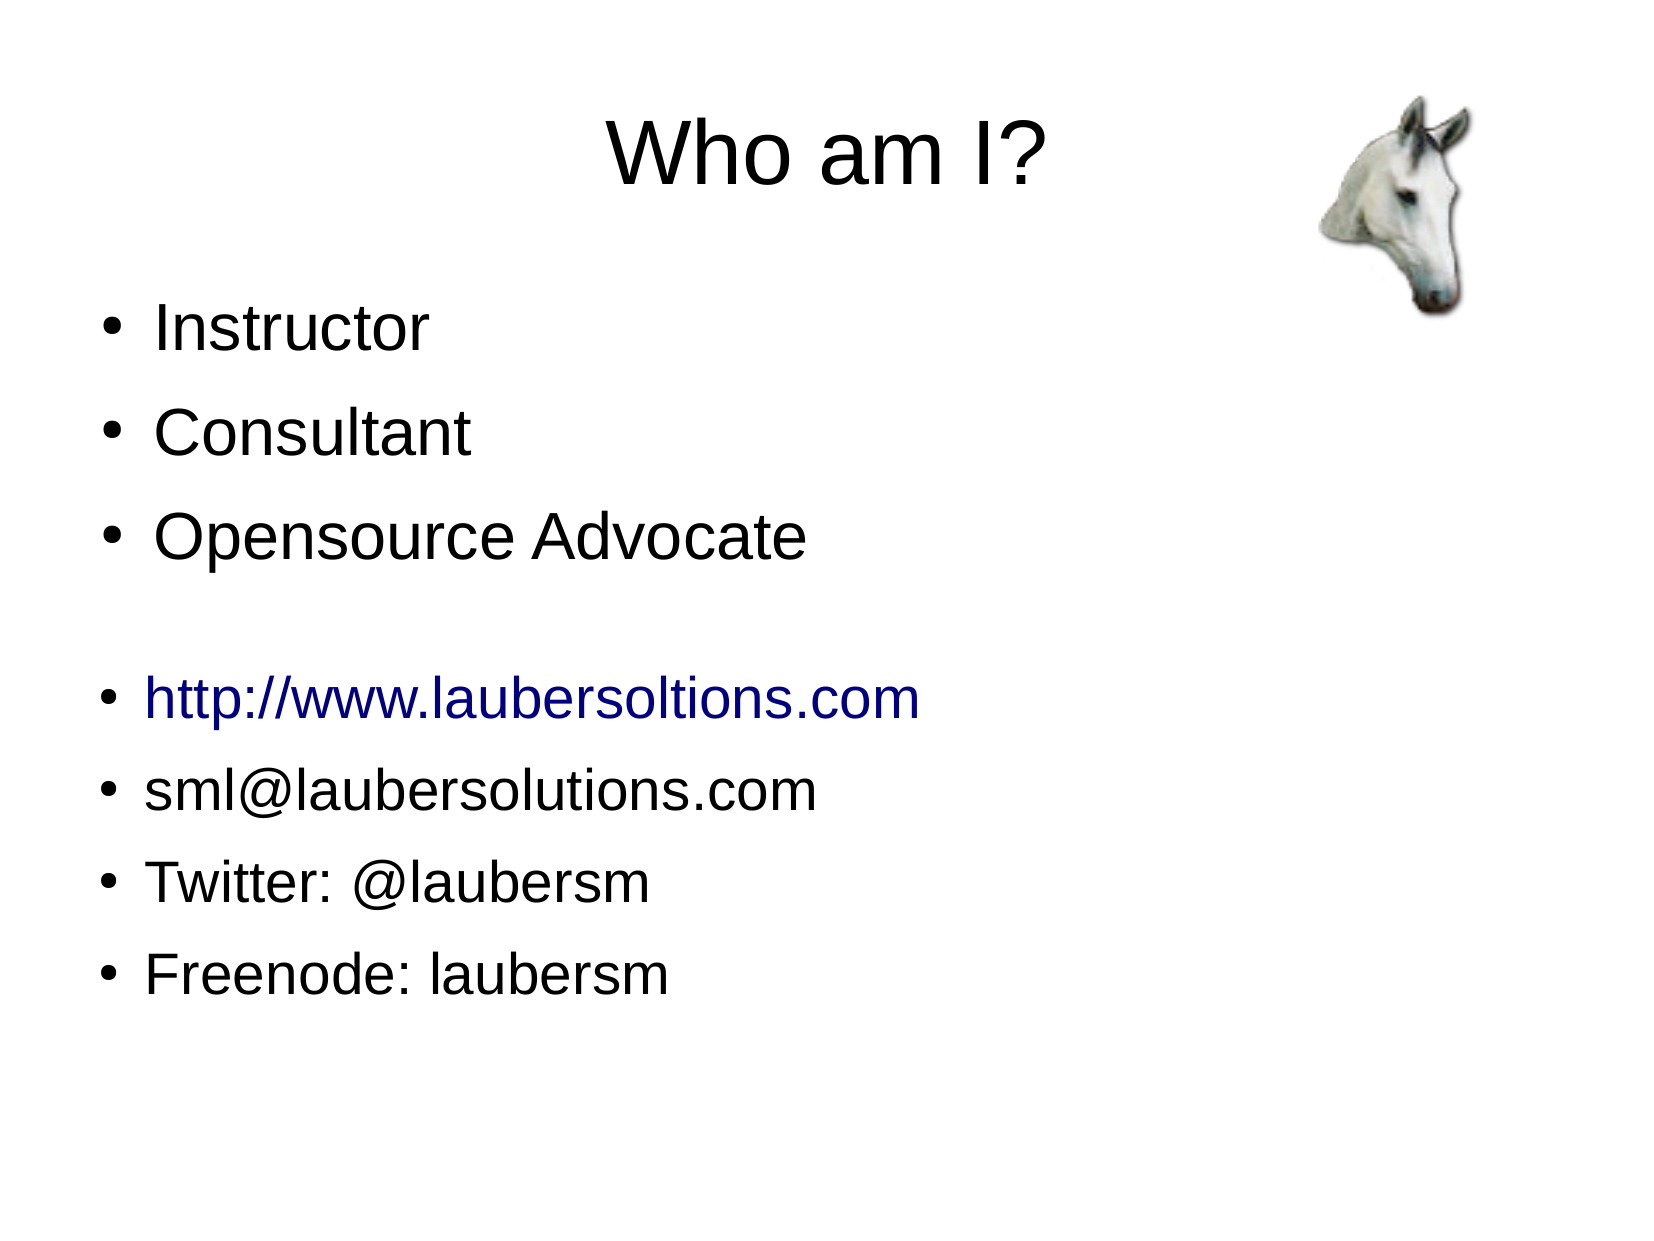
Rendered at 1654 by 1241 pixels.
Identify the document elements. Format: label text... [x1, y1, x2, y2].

title Who am I? [82, 49, 1571, 257]
list http://www.laubersoltions.com sml@laubersolutions.com Twitter: @laubersm Freenode: laubersm [82, 665, 1571, 1009]
list Instructor Consultant Opensource Advocate [82, 290, 1571, 634]
picture [1275, 89, 1546, 346]
